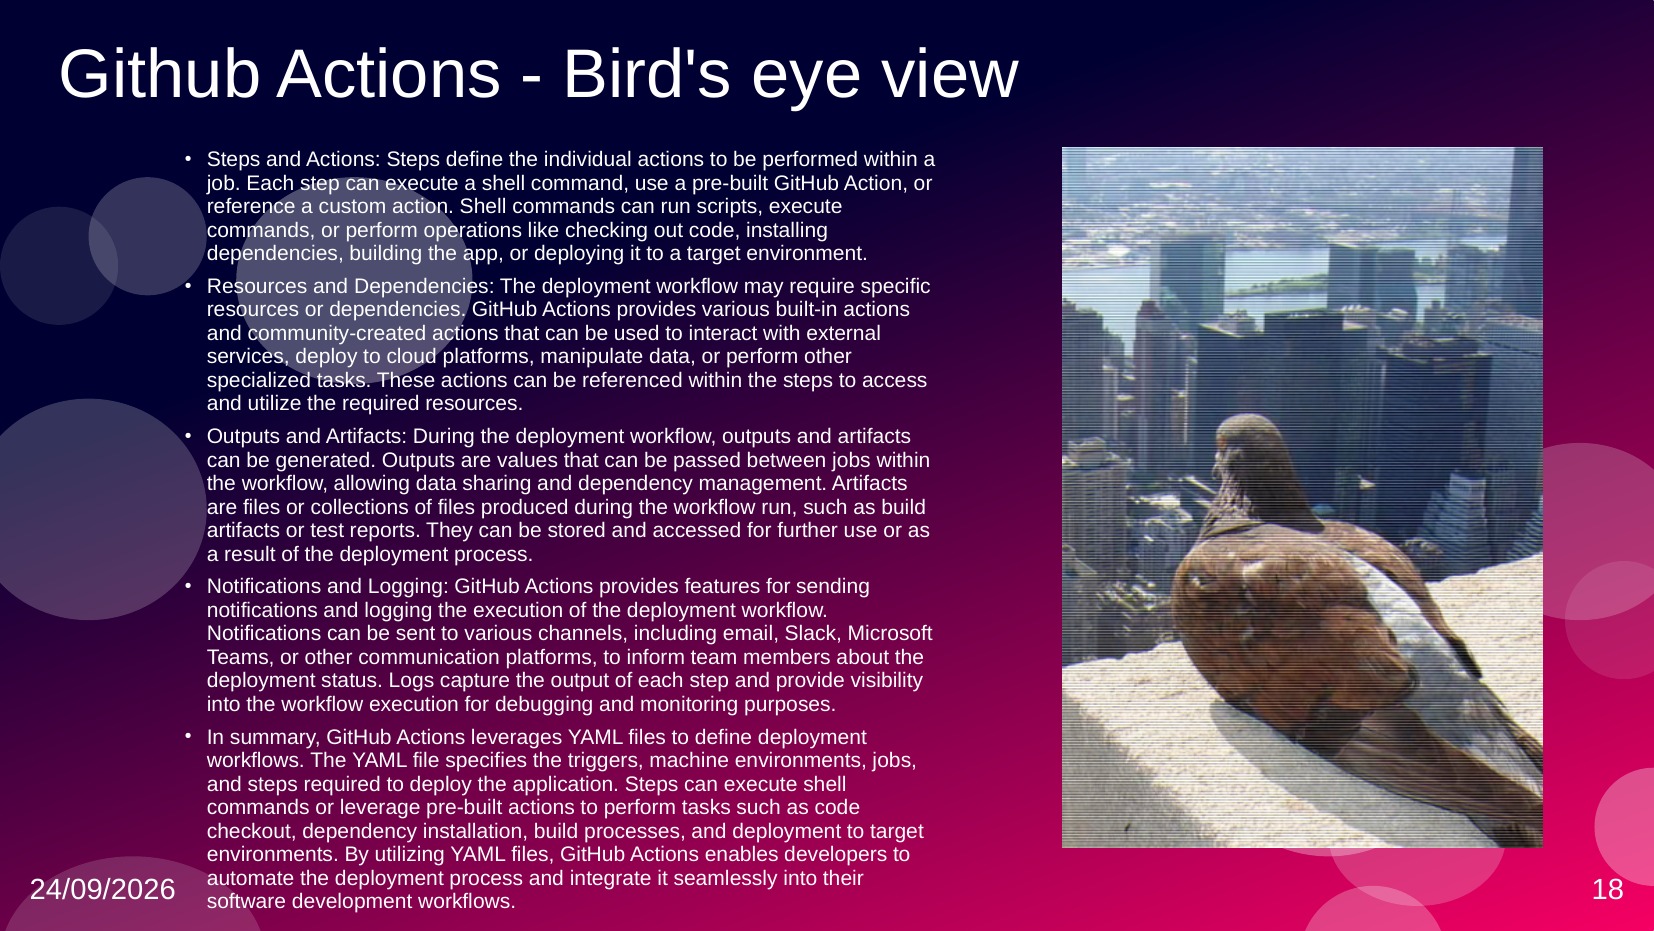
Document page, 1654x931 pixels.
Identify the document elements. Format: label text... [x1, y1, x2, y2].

list Steps and Actions: Steps define the individual actions to be performed within a job. Each step can execute a shell command, use a pre-built GitHub Action, or reference a custom action. Shell commands can run scripts, execute commands, or perform operations like checking out code, installing dependencies, building the app, or deploying it to a target environment. Resources and Dependencies: The deployment workflow may require specific resources or dependencies. GitHub Actions provides various built-in actions and community-created actions that can be used to interact with external services, deploy to cloud platforms, manipulate data, or perform other specialized tasks. These actions can be referenced within the steps to access and utilize the required resources. Outputs and Artifacts: During the deployment workflow, outputs and artifacts can be generated. Outputs are values that can be passed between jobs within the workflow, allowing data sharing and dependency management. Artifacts are files or collections of files produced during the workflow run, such as build artifacts or test reports. They can be stored and accessed for further use or as a result of the deployment process. Notifications and Logging: GitHub Actions provides features for sending notifications and logging the execution of the deployment workflow. Notifications can be sent to various channels, including email, Slack, Microsoft Teams, or other communication platforms, to inform team members about the deployment status. Logs capture the output of each step and provide visibility into the workflow execution for debugging and monitoring purposes. In summary, GitHub Actions leverages YAML files to define deployment workflows. The YAML file specifies the triggers, machine environments, jobs, and steps required to deploy the application. Steps can execute shell commands or leverage pre-built actions to perform tasks such as code checkout, dependency installation, build processes, and deployment to target environments. By utilizing YAML files, GitHub Actions enables developers to automate the deployment process and integrate it seamlessly into their software development workflows. [177, 147, 945, 916]
title Github Actions - Bird's eye view [59, 29, 1536, 119]
picture [1062, 147, 1543, 849]
